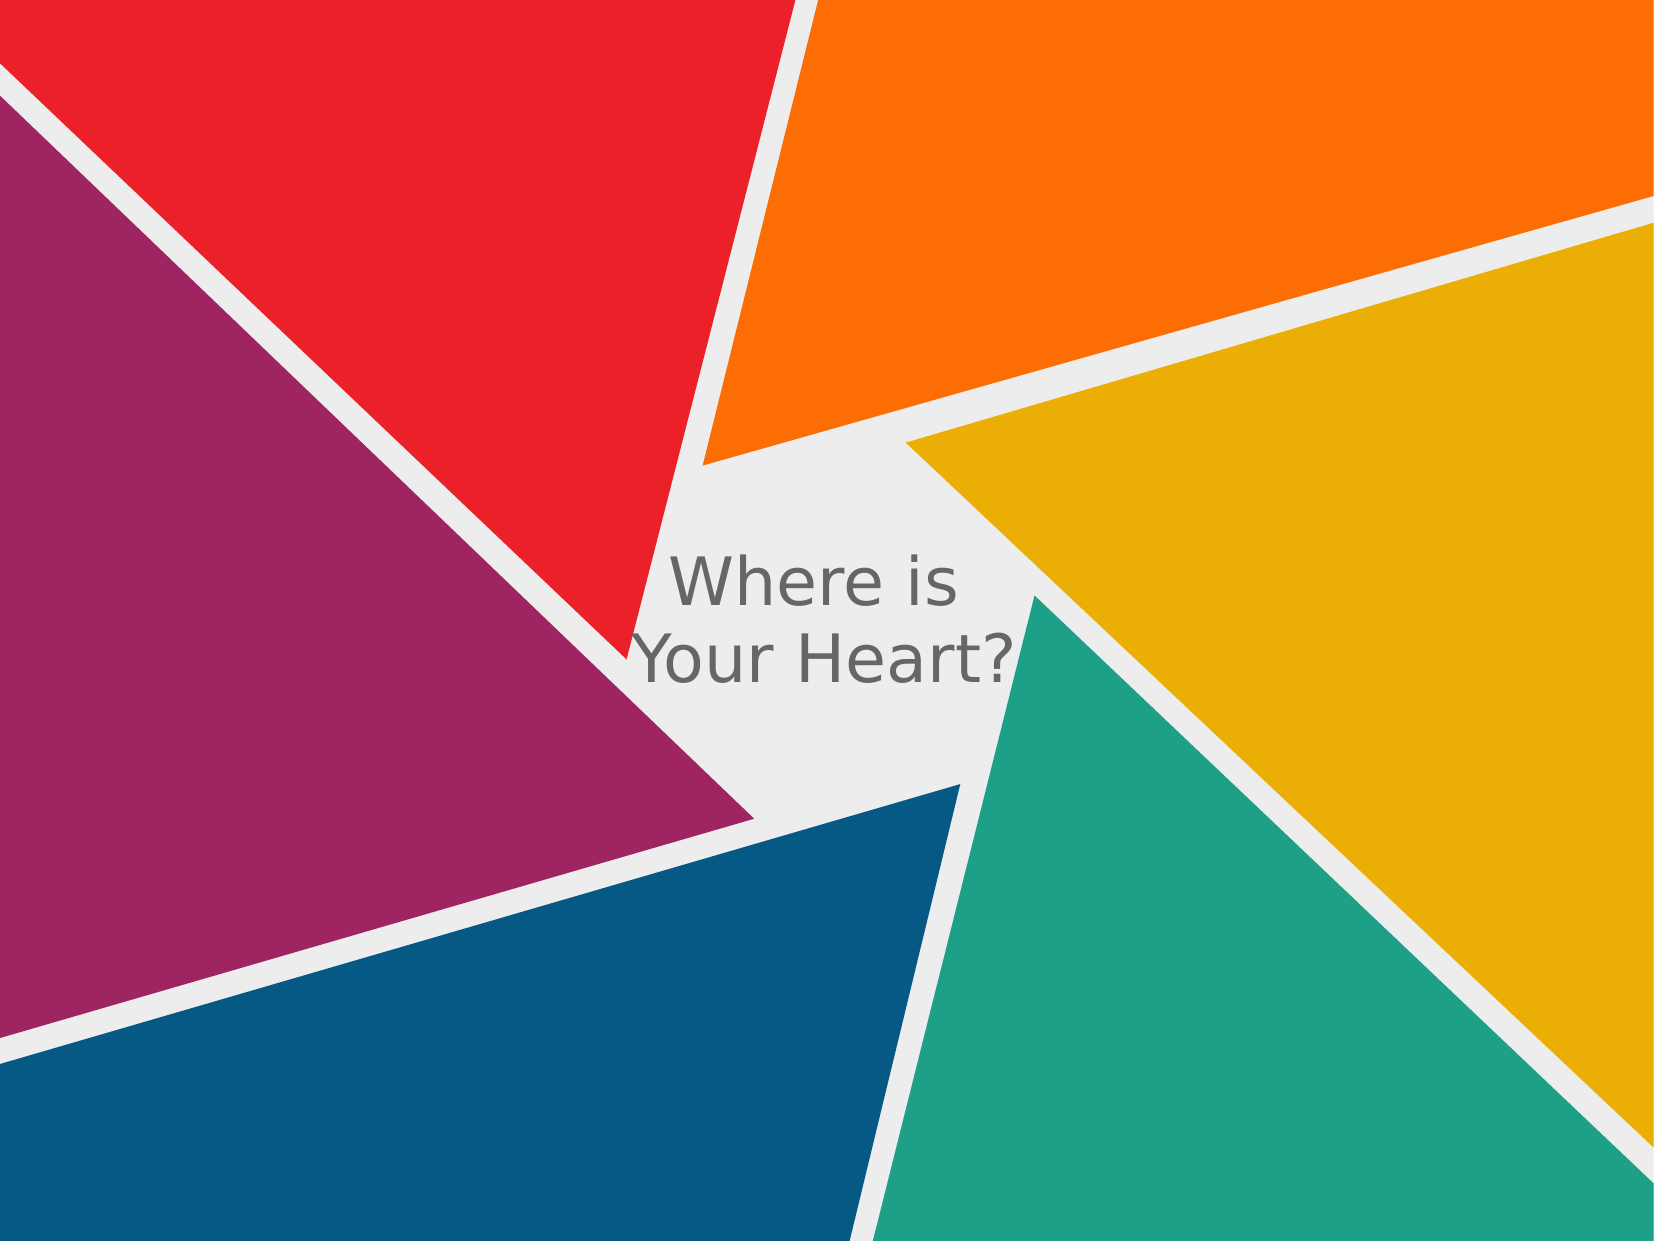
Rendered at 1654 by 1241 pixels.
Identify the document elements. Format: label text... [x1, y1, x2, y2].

subtitle Where is Your Heart? [614, 418, 1035, 824]
